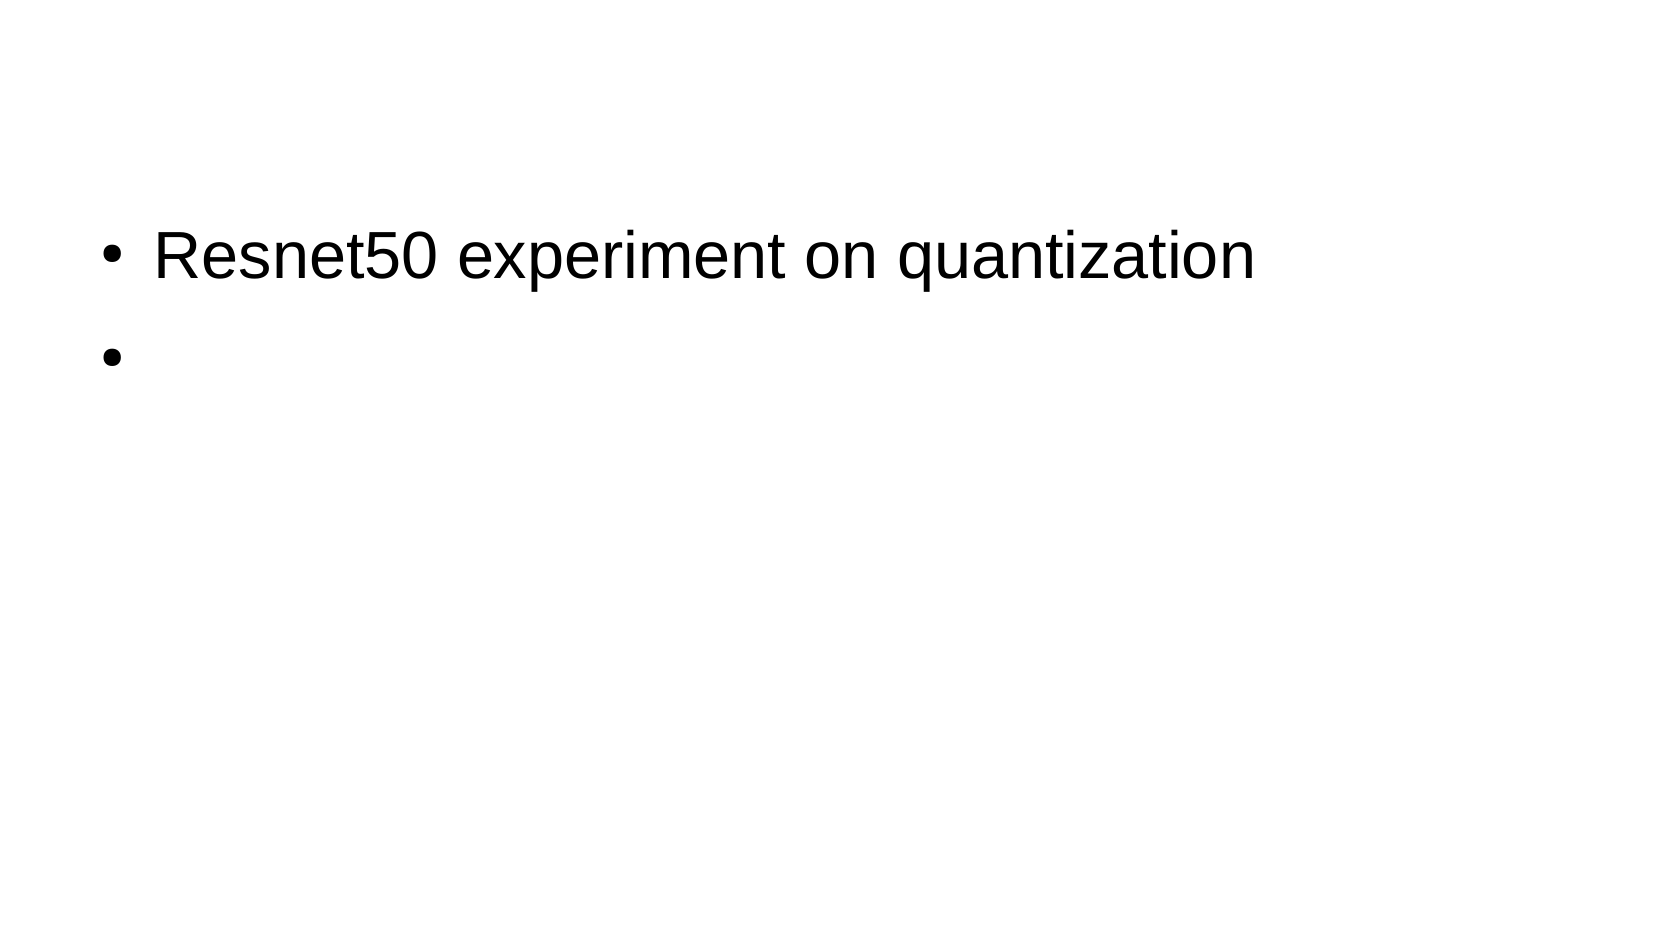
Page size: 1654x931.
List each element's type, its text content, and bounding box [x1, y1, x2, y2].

list Resnet50 experiment on quantization [82, 217, 1571, 758]
